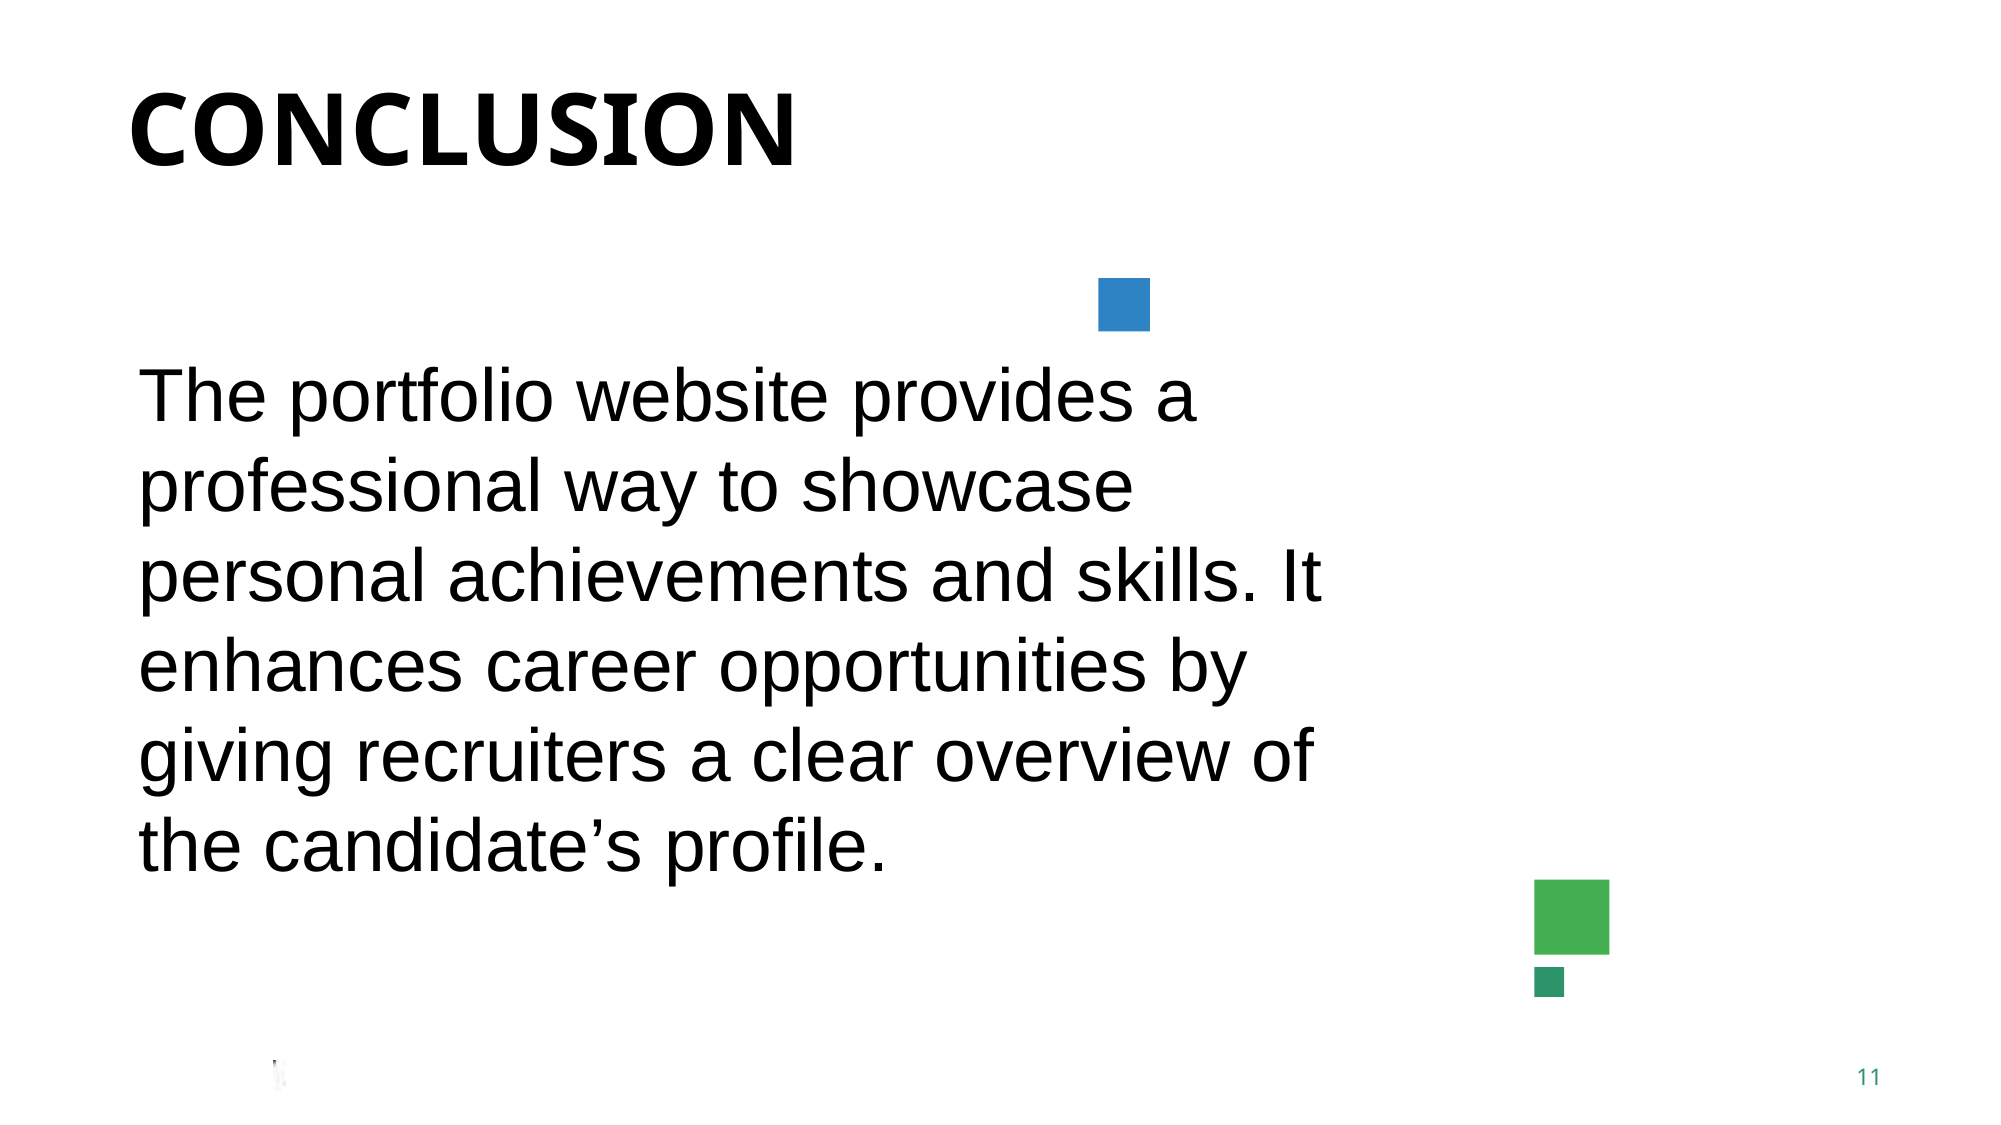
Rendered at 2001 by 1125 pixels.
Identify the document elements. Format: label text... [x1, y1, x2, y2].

text_box 11 [1849, 1061, 1888, 1094]
picture [273, 1060, 286, 1091]
text_box [1534, 879, 1610, 955]
text_box [1098, 278, 1150, 331]
title CONCLUSION [123, 63, 876, 187]
text_box [1534, 967, 1565, 997]
text_box The portfolio website provides a professional way to showcase personal achievements and skills. It enhances career opportunities by giving recruiters a clear overview of the candidate’s profile. [123, 331, 1413, 907]
